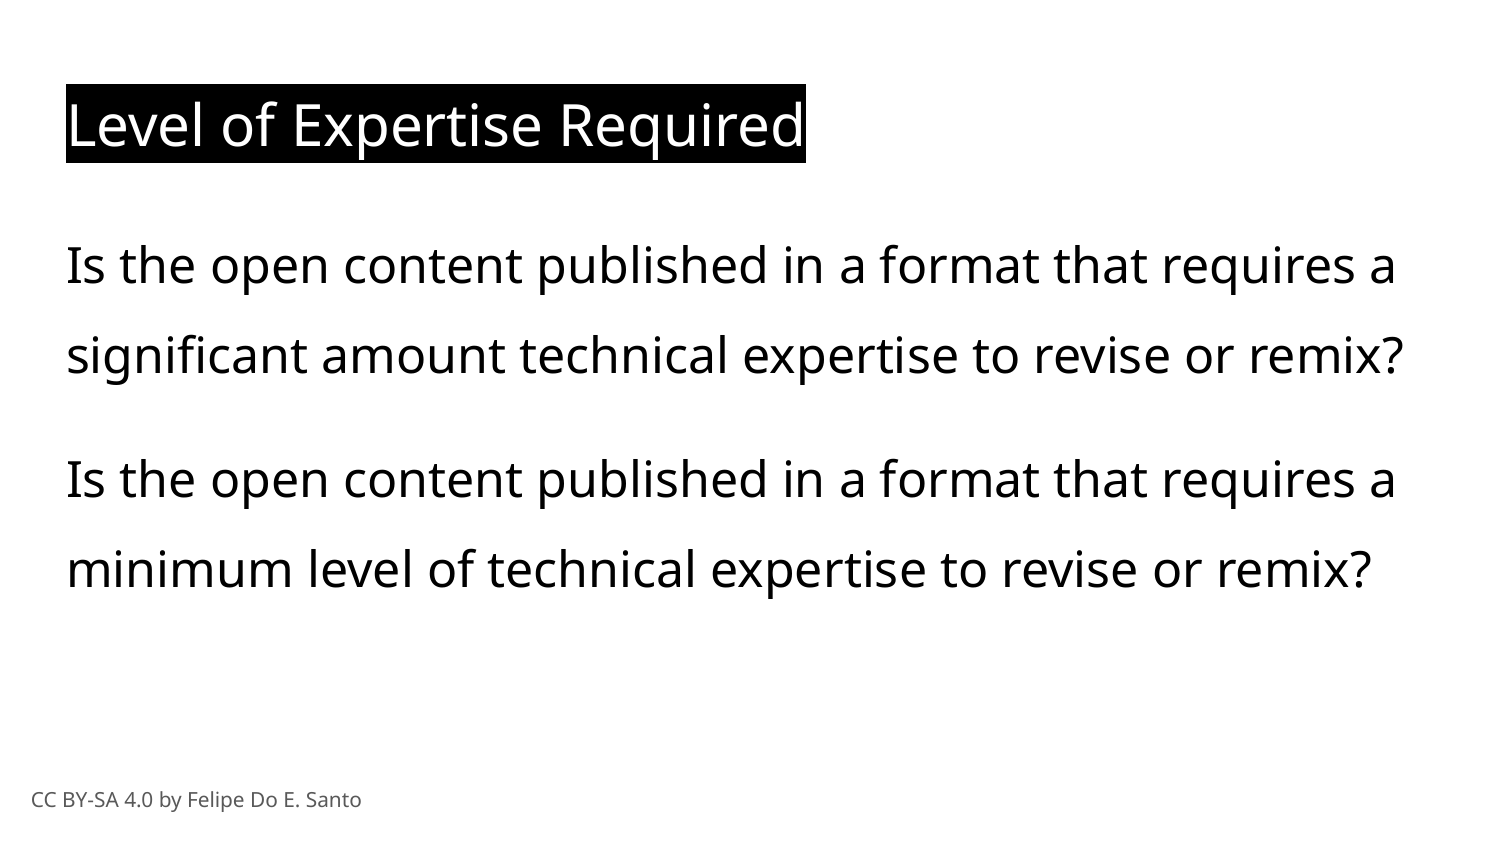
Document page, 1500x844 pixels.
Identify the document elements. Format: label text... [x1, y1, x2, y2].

list Is the open content published in a format that requires a significant amount technical expertise to revise or remix? Is the open content published in a format that requires a minimum level of technical expertise to revise or remix? [51, 189, 1449, 750]
title Level of Expertise Required [51, 72, 1449, 167]
text_box CC BY-SA 4.0 by Felipe Do E. Santo [15, 771, 421, 826]
